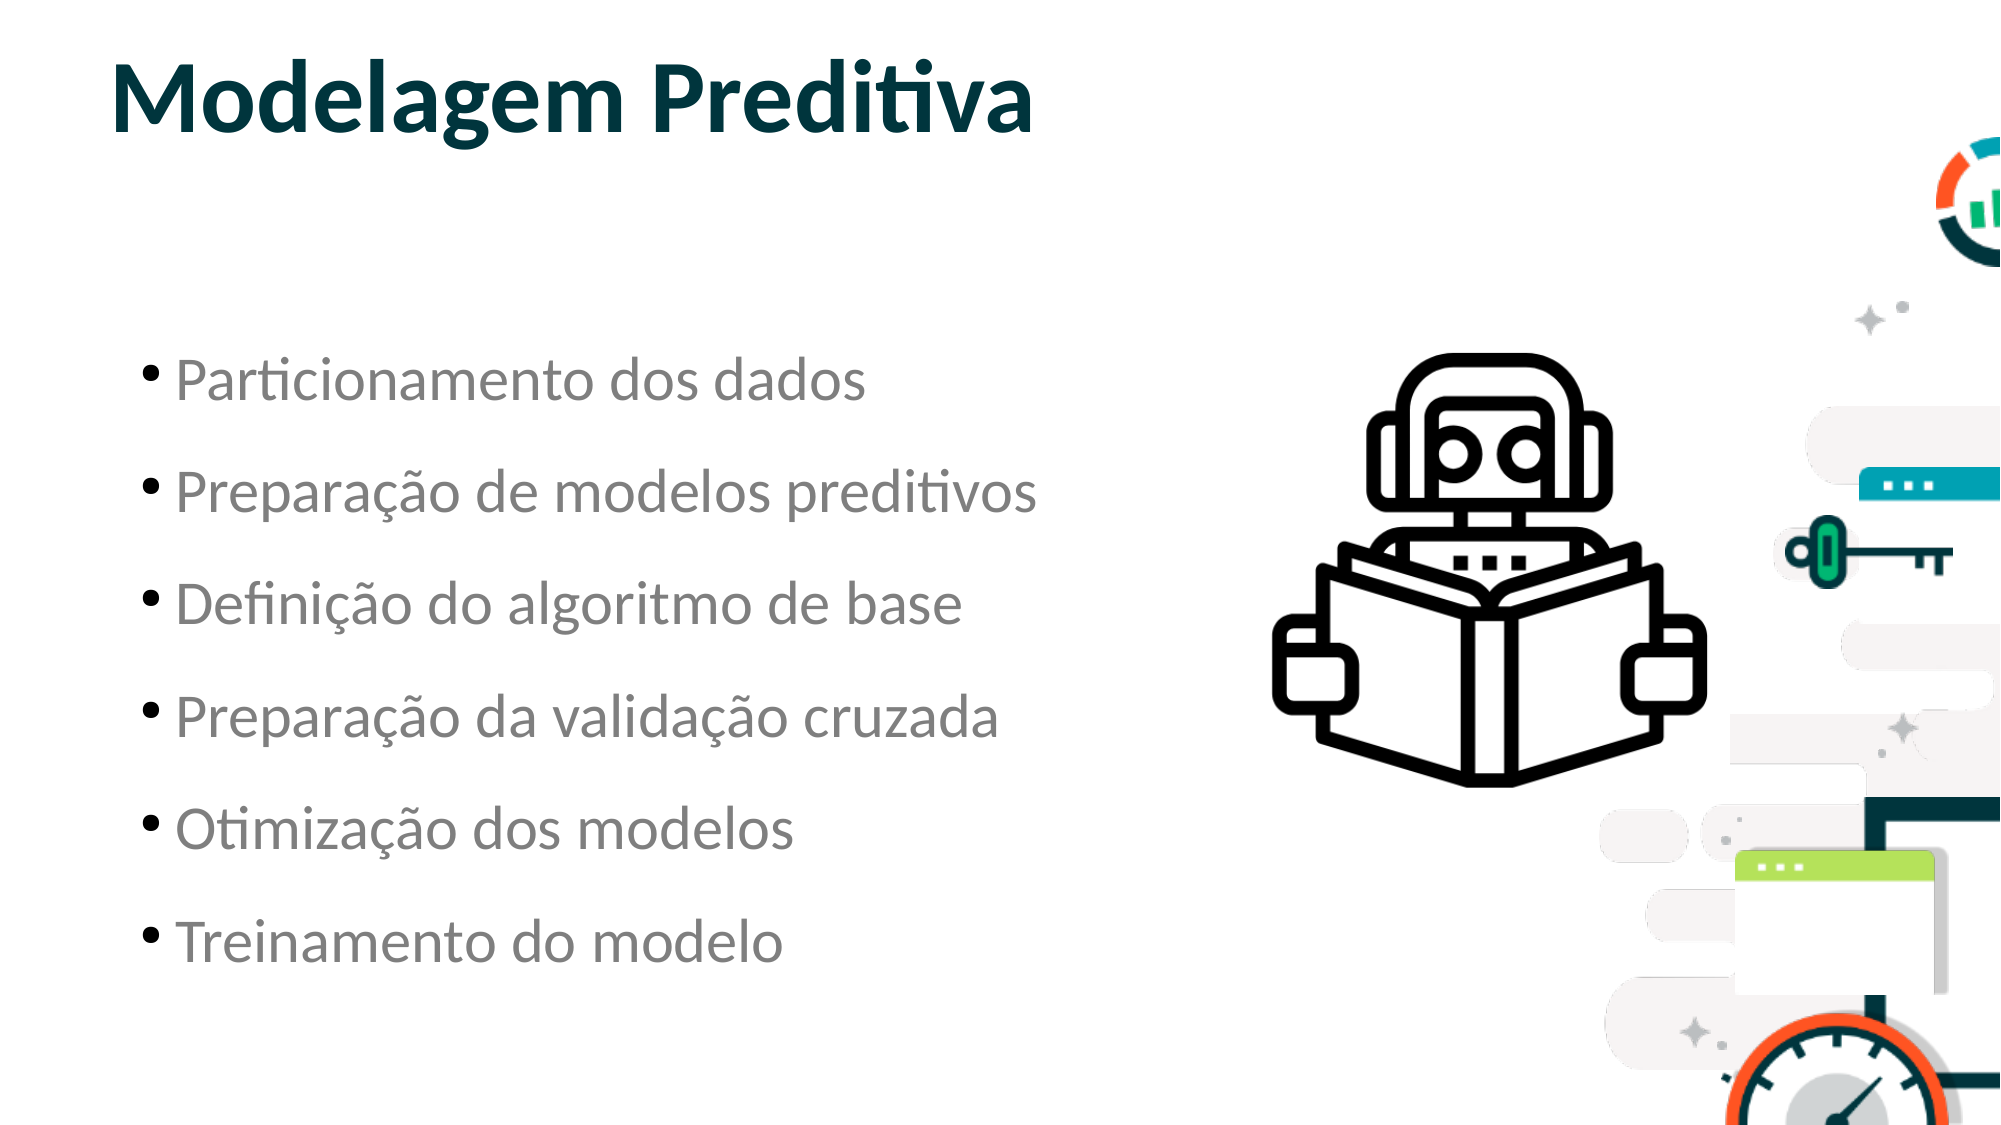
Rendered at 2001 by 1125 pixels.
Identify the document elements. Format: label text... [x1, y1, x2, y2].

title Modelagem Preditiva [94, 0, 1892, 199]
picture [1936, 137, 2000, 267]
picture [1854, 304, 1886, 336]
picture [1896, 301, 1909, 313]
subtitle Particionamento dos dados Preparação de modelos preditivos Definição do algoritmo de base Preparação da validação cruzada Otimização dos modelos Treinamento do modelo [89, 249, 1590, 1025]
picture [1240, 330, 2000, 1125]
